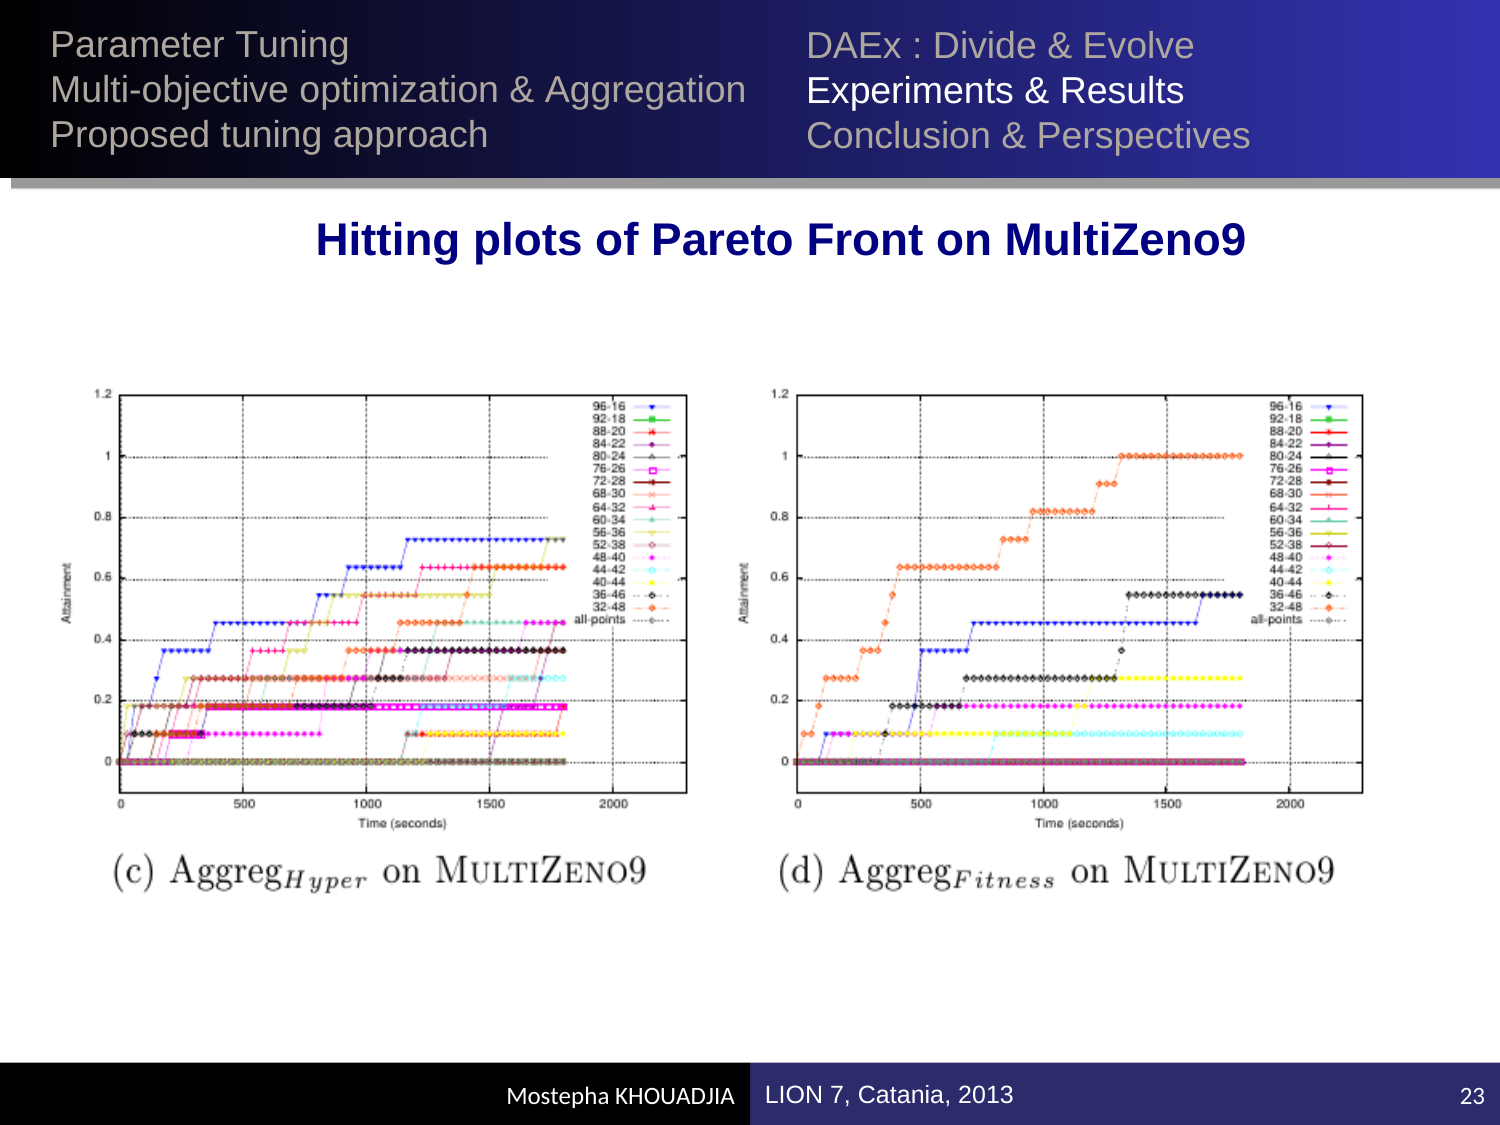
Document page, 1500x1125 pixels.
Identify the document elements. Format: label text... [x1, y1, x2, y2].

text_box DAEx : Divide & Evolve Experiments & Results Conclusion & Perspectives [791, 13, 1500, 164]
text_box Parameter Tuning Multi-objective optimization & Aggregation Proposed tuning approach [35, 12, 815, 519]
picture [47, 354, 1394, 922]
text_box Hitting plots of Pareto Front on MultiZeno9 [220, 201, 1343, 272]
